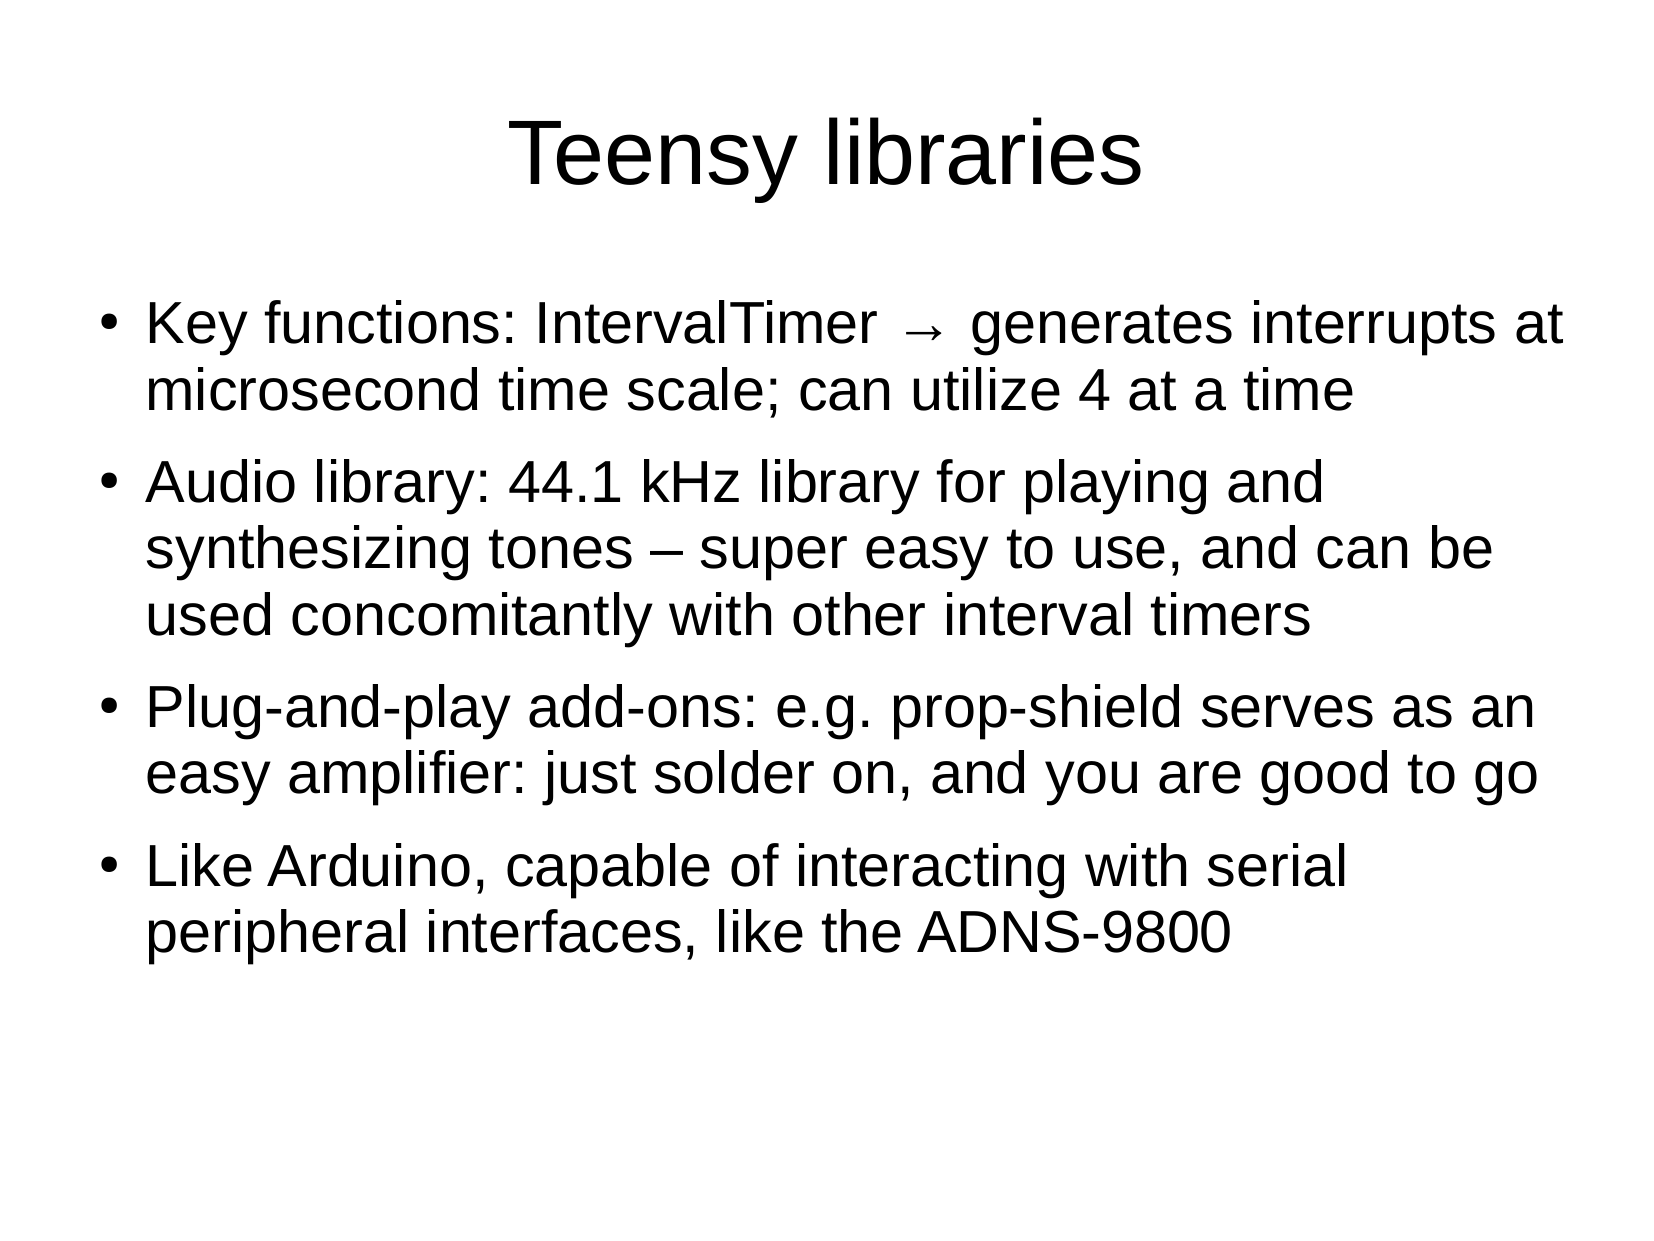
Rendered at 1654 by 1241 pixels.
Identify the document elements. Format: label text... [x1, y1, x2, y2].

title Teensy libraries [82, 49, 1571, 257]
list Key functions: IntervalTimer → generates interrupts at microsecond time scale; can utilize 4 at a time Audio library: 44.1 kHz library for playing and synthesizing tones – super easy to use, and can be used concomitantly with other interval timers Plug-and-play add-ons: e.g. prop-shield serves as an easy amplifier: just solder on, and you are good to go Like Arduino, capable of interacting with serial peripheral interfaces, like the ADNS-9800 [82, 290, 1571, 1010]
